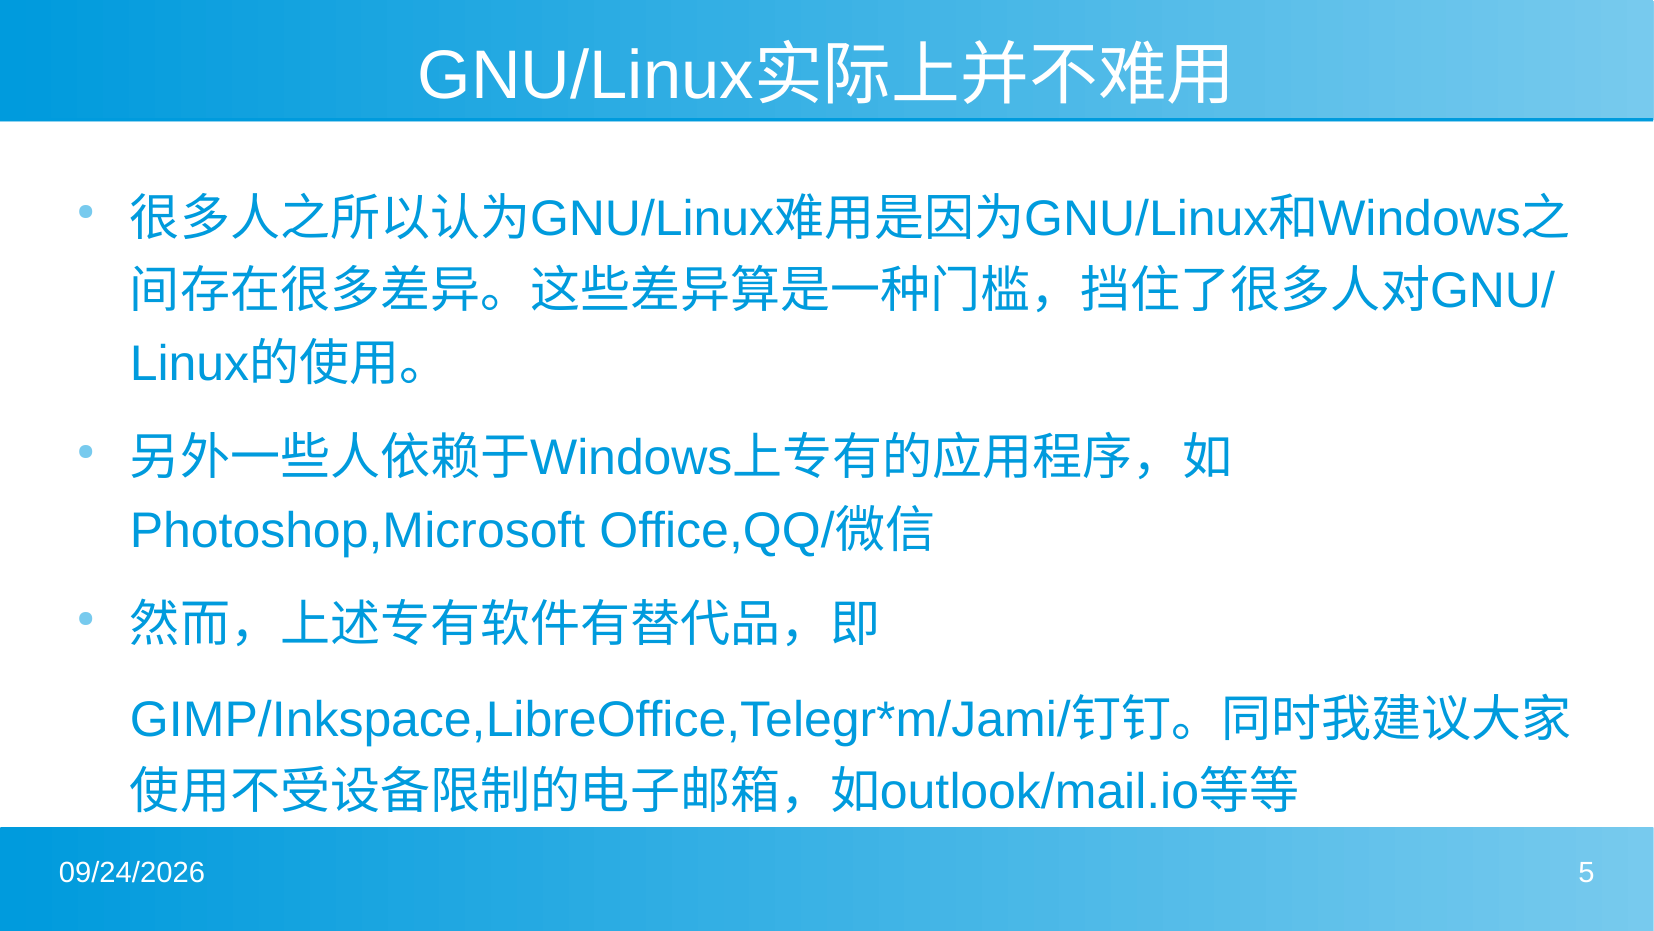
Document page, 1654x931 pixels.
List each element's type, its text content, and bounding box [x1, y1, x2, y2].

list 很多人之所以认为GNU/Linux难用是因为GNU/Linux和Windows之间存在很多差异。这些差异算是一种门槛，挡住了很多人对GNU/Linux的使用。 另外一些人依赖于Windows上专有的应用程序，如Photoshop,Microsoft Office,QQ/微信 然而，上述专有软件有替代品，即 GIMP/Inkspace,LibreOffice,Telegr*m/Jami/钉钉。同时我建议大家使用不受设备限制的电子邮箱，如outlook/mail.io等等 [59, 177, 1595, 768]
title GNU/Linux实际上并不难用 [59, 27, 1595, 111]
